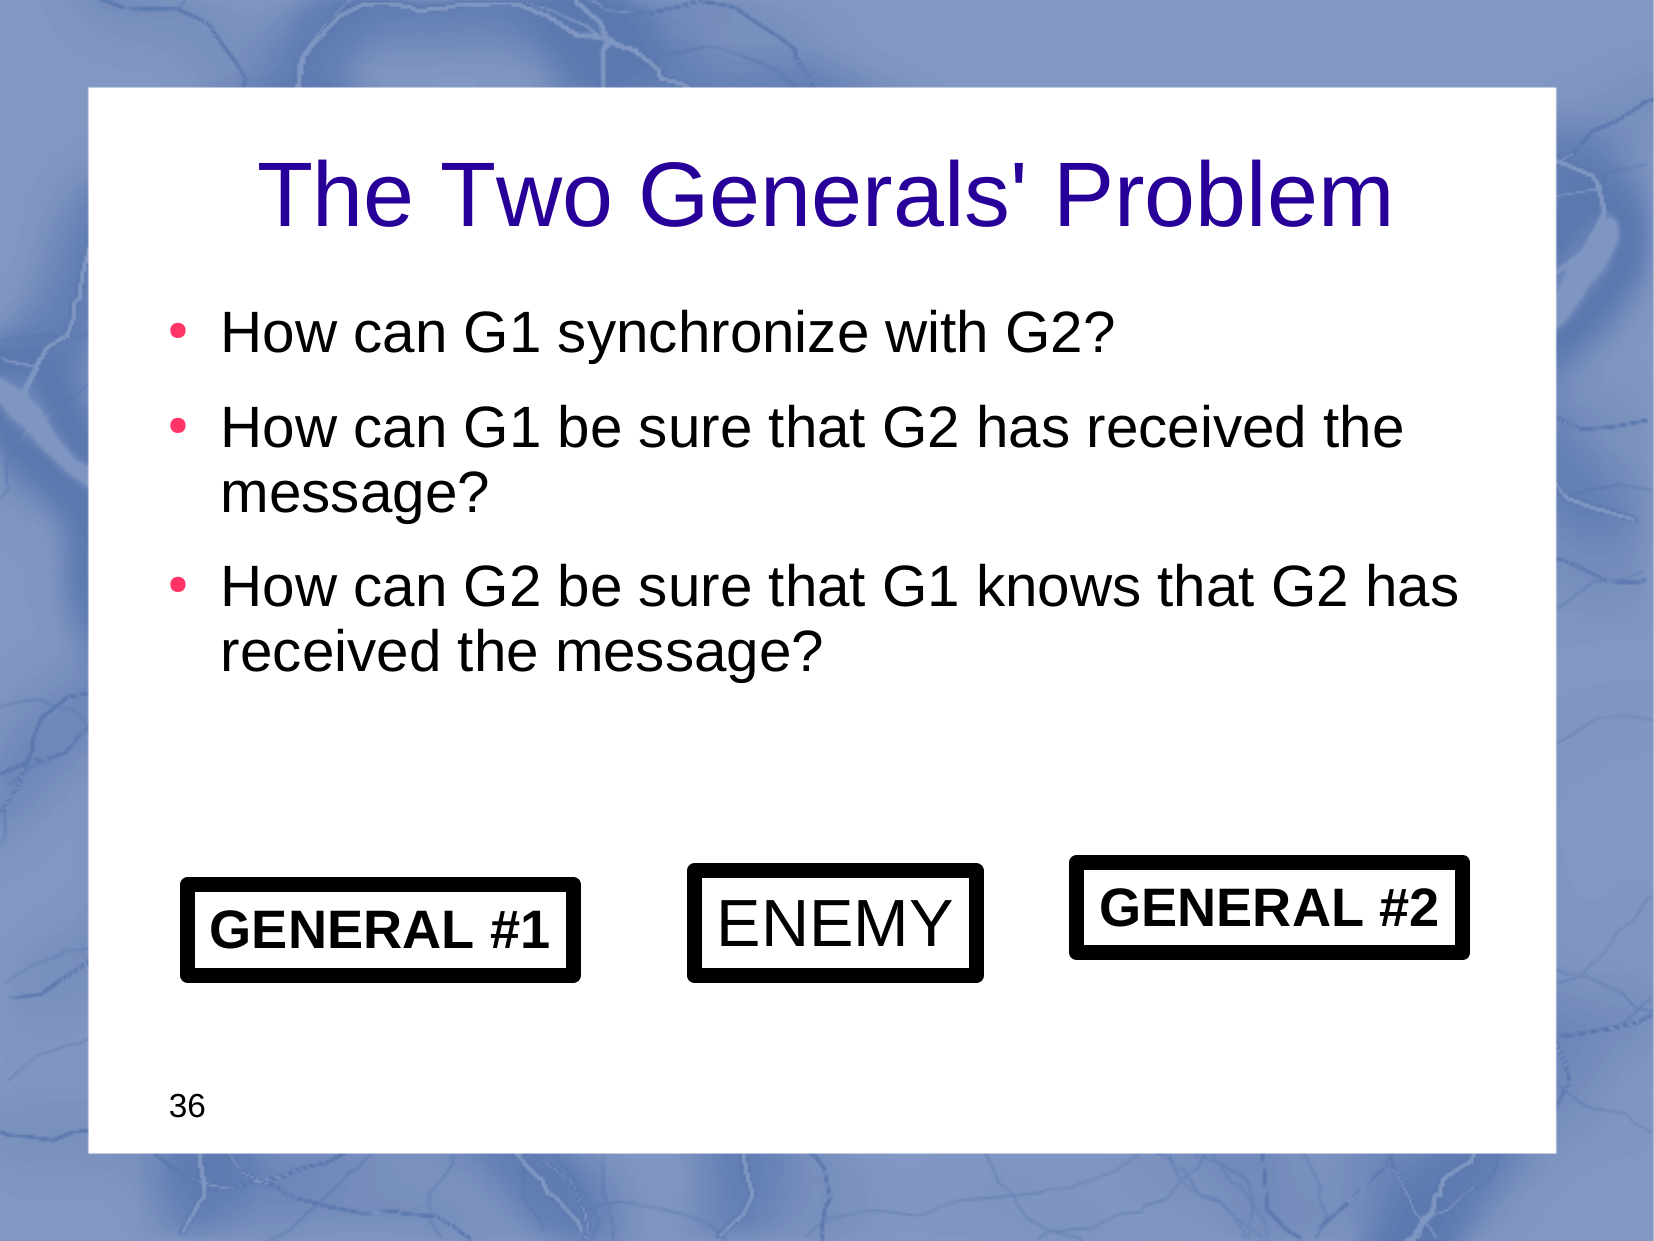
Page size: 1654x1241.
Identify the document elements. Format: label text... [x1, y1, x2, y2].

text_box GENERAL #2 [1076, 862, 1463, 953]
list How can G1 synchronize with G2? How can G1 be sure that G2 has received the message? How can G2 be sure that G1 knows that G2 has received the message? [150, 300, 1509, 722]
text_box ENEMY [694, 870, 977, 976]
picture [0, 0, 1654, 1241]
title The Two Generals' Problem [118, 90, 1536, 298]
text_box GENERAL #1 [187, 884, 574, 976]
